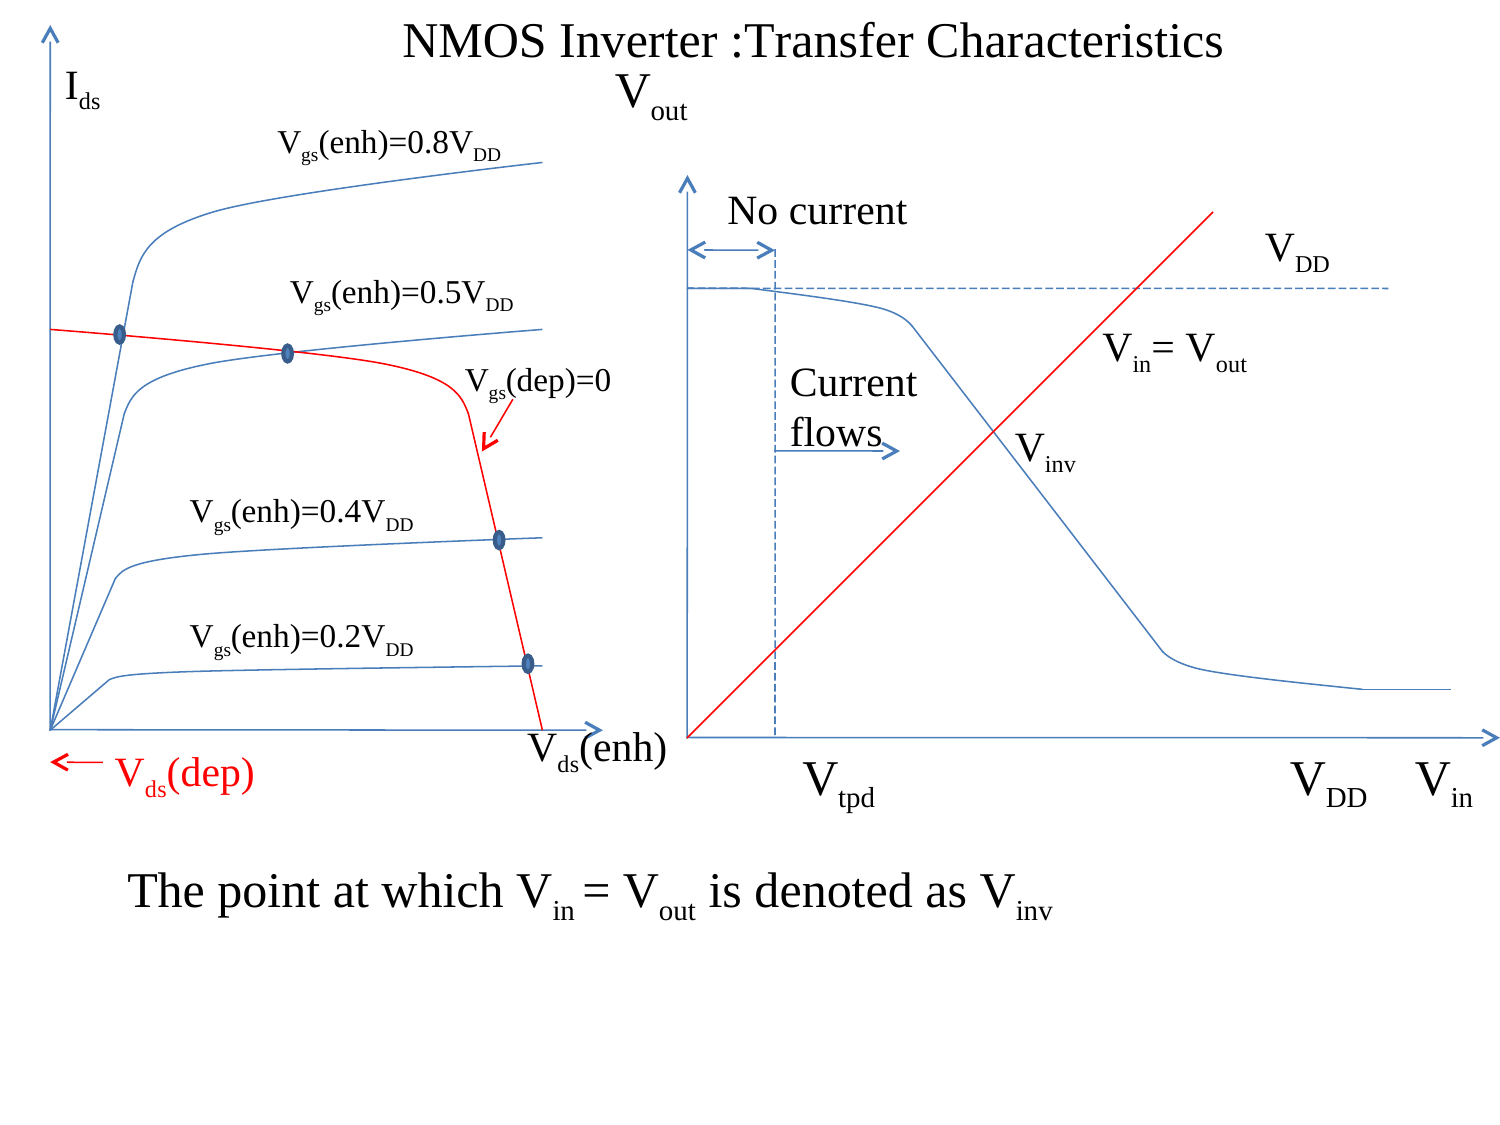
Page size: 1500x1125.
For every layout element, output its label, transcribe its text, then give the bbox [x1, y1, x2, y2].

text_box Vgs(enh)=0.4VDD [174, 482, 463, 543]
text_box VDD [1250, 212, 1401, 285]
text_box [494, 531, 504, 549]
text_box The point at which Vin = Vout is denoted as Vinv [112, 849, 1376, 934]
text_box Vds(enh) [512, 712, 713, 785]
text_box Vds(dep) [99, 737, 301, 810]
text_box [283, 345, 292, 362]
text_box Vgs(enh)=0.8VDD [262, 112, 638, 174]
text_box Vinv [999, 412, 1226, 485]
text_box Vgs(dep)=0 [449, 350, 713, 411]
text_box VDD [1275, 737, 1413, 822]
text_box NMOS Inverter :Transfer Characteristics [387, 0, 1351, 76]
text_box [115, 326, 124, 343]
text_box Current flows [774, 346, 938, 463]
text_box [523, 655, 533, 672]
text_box Vout [599, 76, 713, 134]
text_box No current [712, 174, 1001, 241]
text_box Vout [624, 76, 643, 100]
text_box Vgs(enh)=0.5VDD [275, 262, 563, 324]
text_box Vtpd [787, 737, 901, 822]
text_box Vin [1413, 737, 1500, 822]
text_box Vin= Vout [1087, 312, 1313, 385]
text_box Ids [50, 50, 126, 123]
text_box Vgs(enh)=0.2VDD [174, 607, 451, 668]
